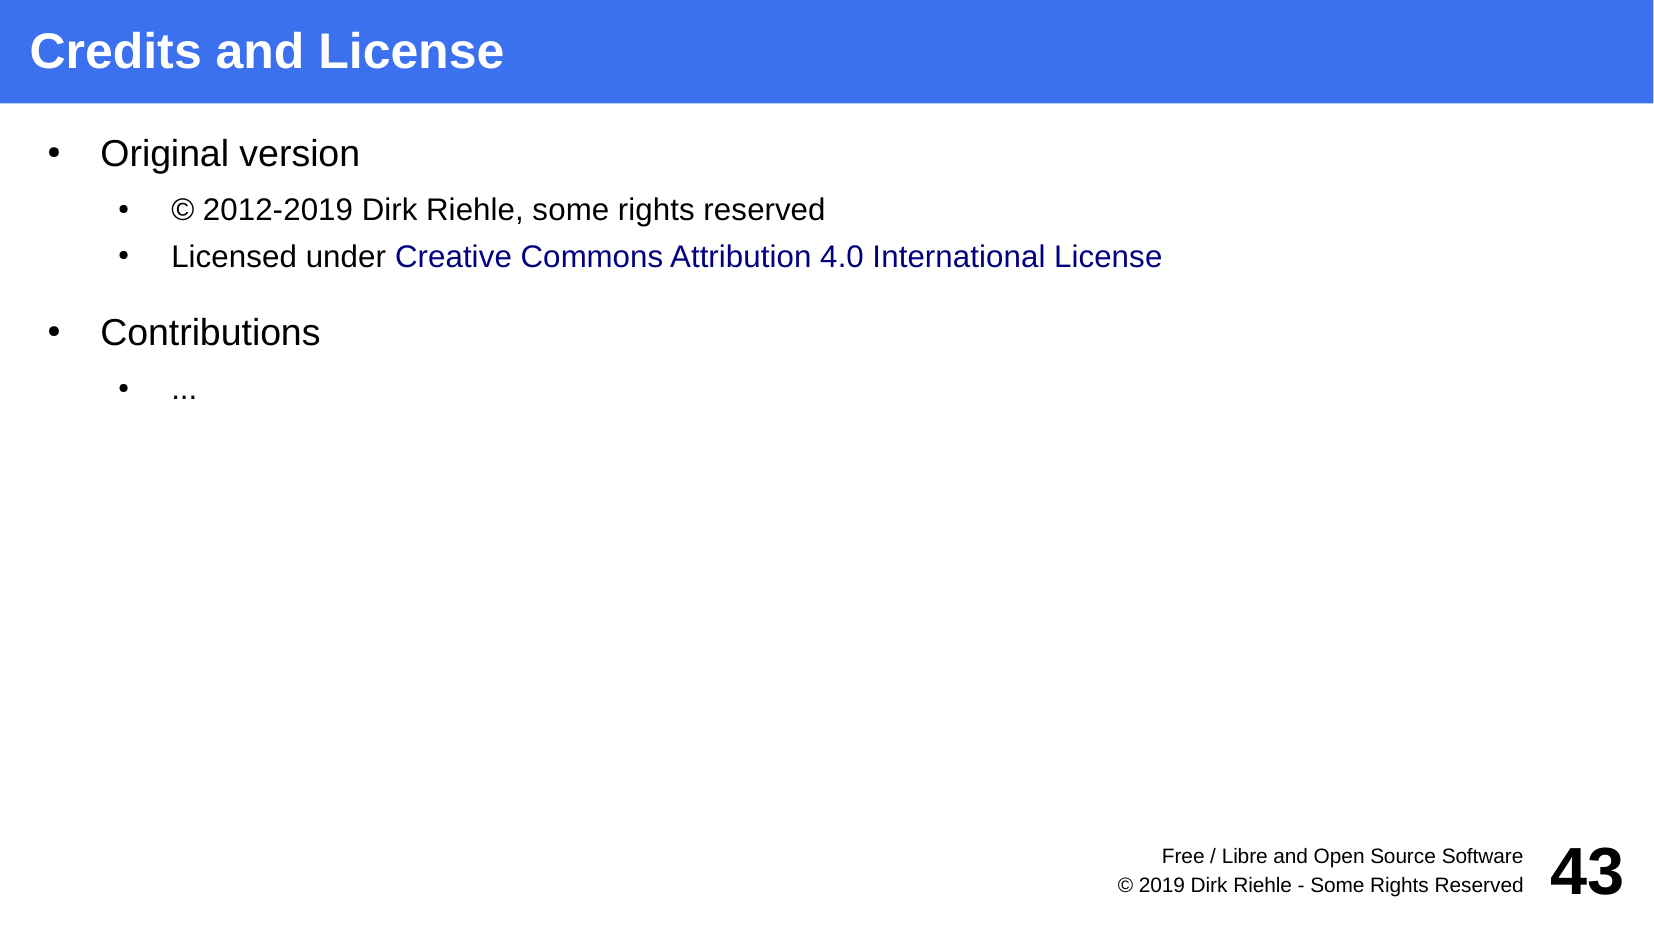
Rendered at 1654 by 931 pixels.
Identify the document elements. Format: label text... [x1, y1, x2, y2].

list Original version © 2012-2019 Dirk Riehle, some rights reserved Licensed under Creative Commons Attribution 4.0 International License Contributions ... [29, 132, 1625, 813]
title Credits and License [0, 0, 1654, 104]
